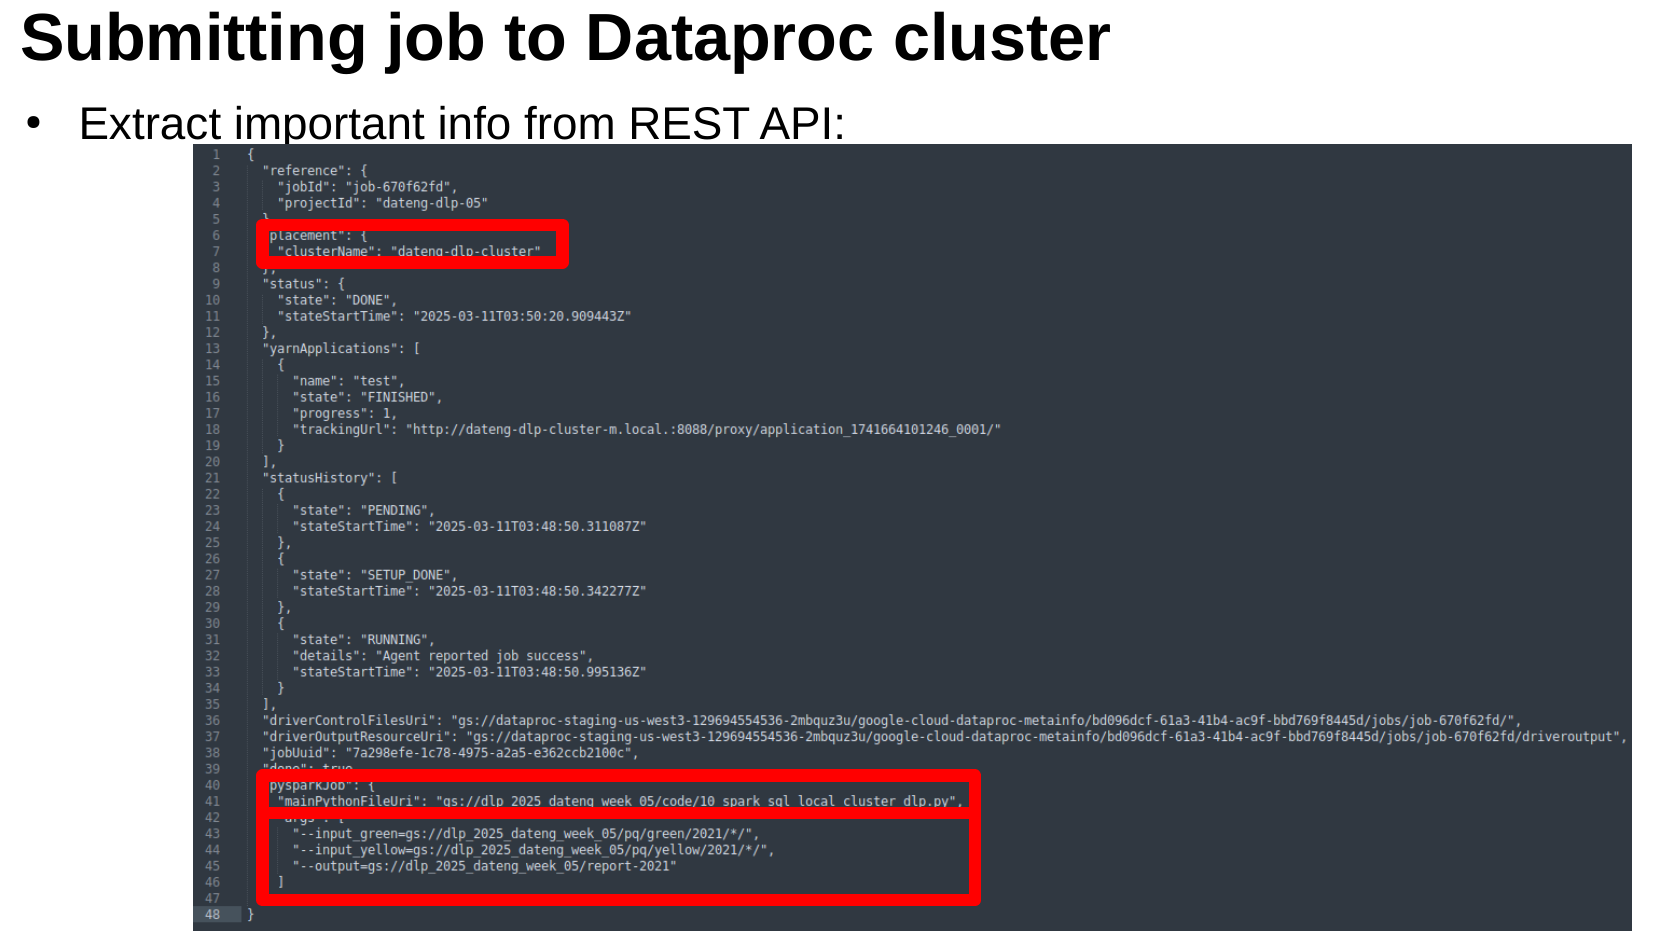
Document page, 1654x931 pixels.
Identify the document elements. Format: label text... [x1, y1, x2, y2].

title Submitting job to Dataproc cluster [7, 0, 1126, 76]
picture [193, 144, 1632, 931]
list Extract important info from REST API: [7, 98, 901, 638]
